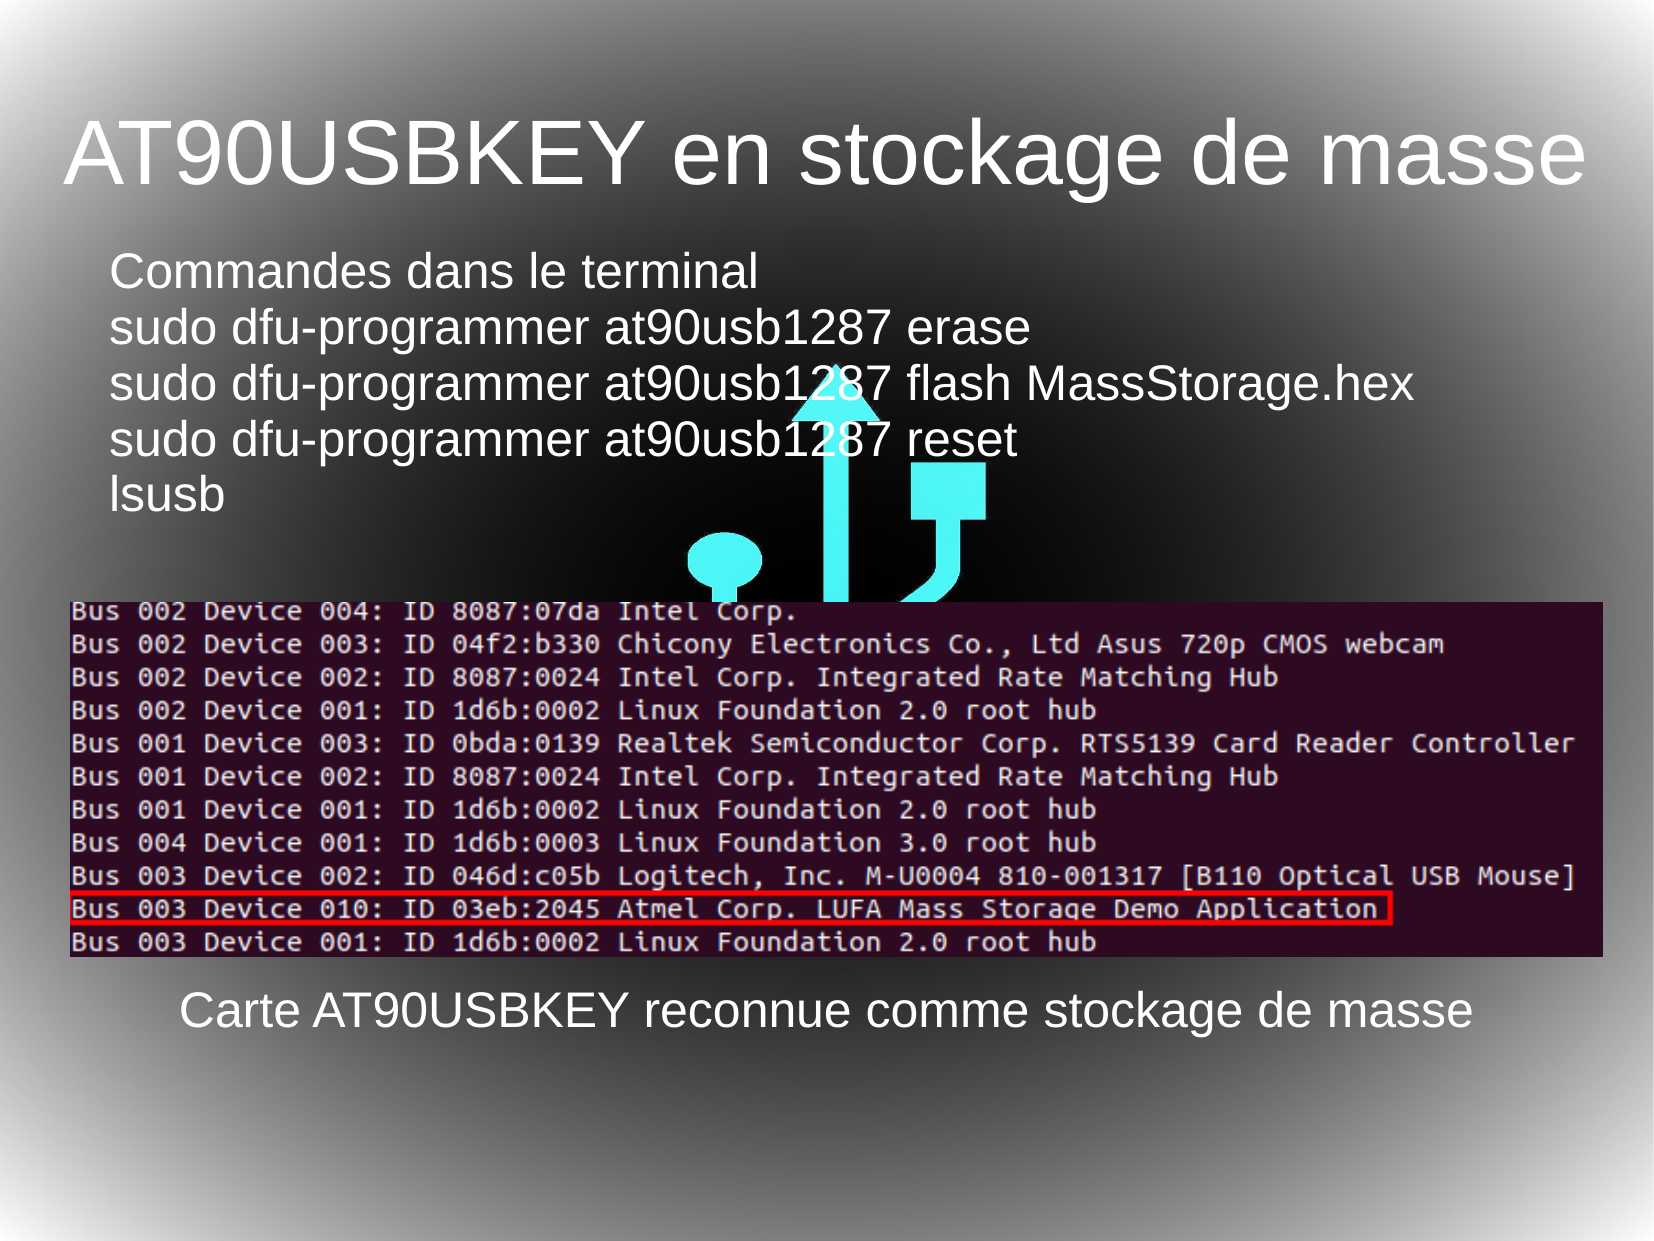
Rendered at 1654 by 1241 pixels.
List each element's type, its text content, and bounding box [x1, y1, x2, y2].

text_box Carte AT90USBKEY reconnue comme stockage de masse [164, 974, 1490, 1045]
title AT90USBKEY en stockage de masse [59, 49, 1595, 257]
text_box Commandes dans le terminal sudo dfu-programmer at90usb1287 erase sudo dfu-programmer at90usb1287 flash MassStorage.hex sudo dfu-programmer at90usb1287 reset lsusb [94, 257, 1431, 530]
picture [0, 0, 1654, 1241]
